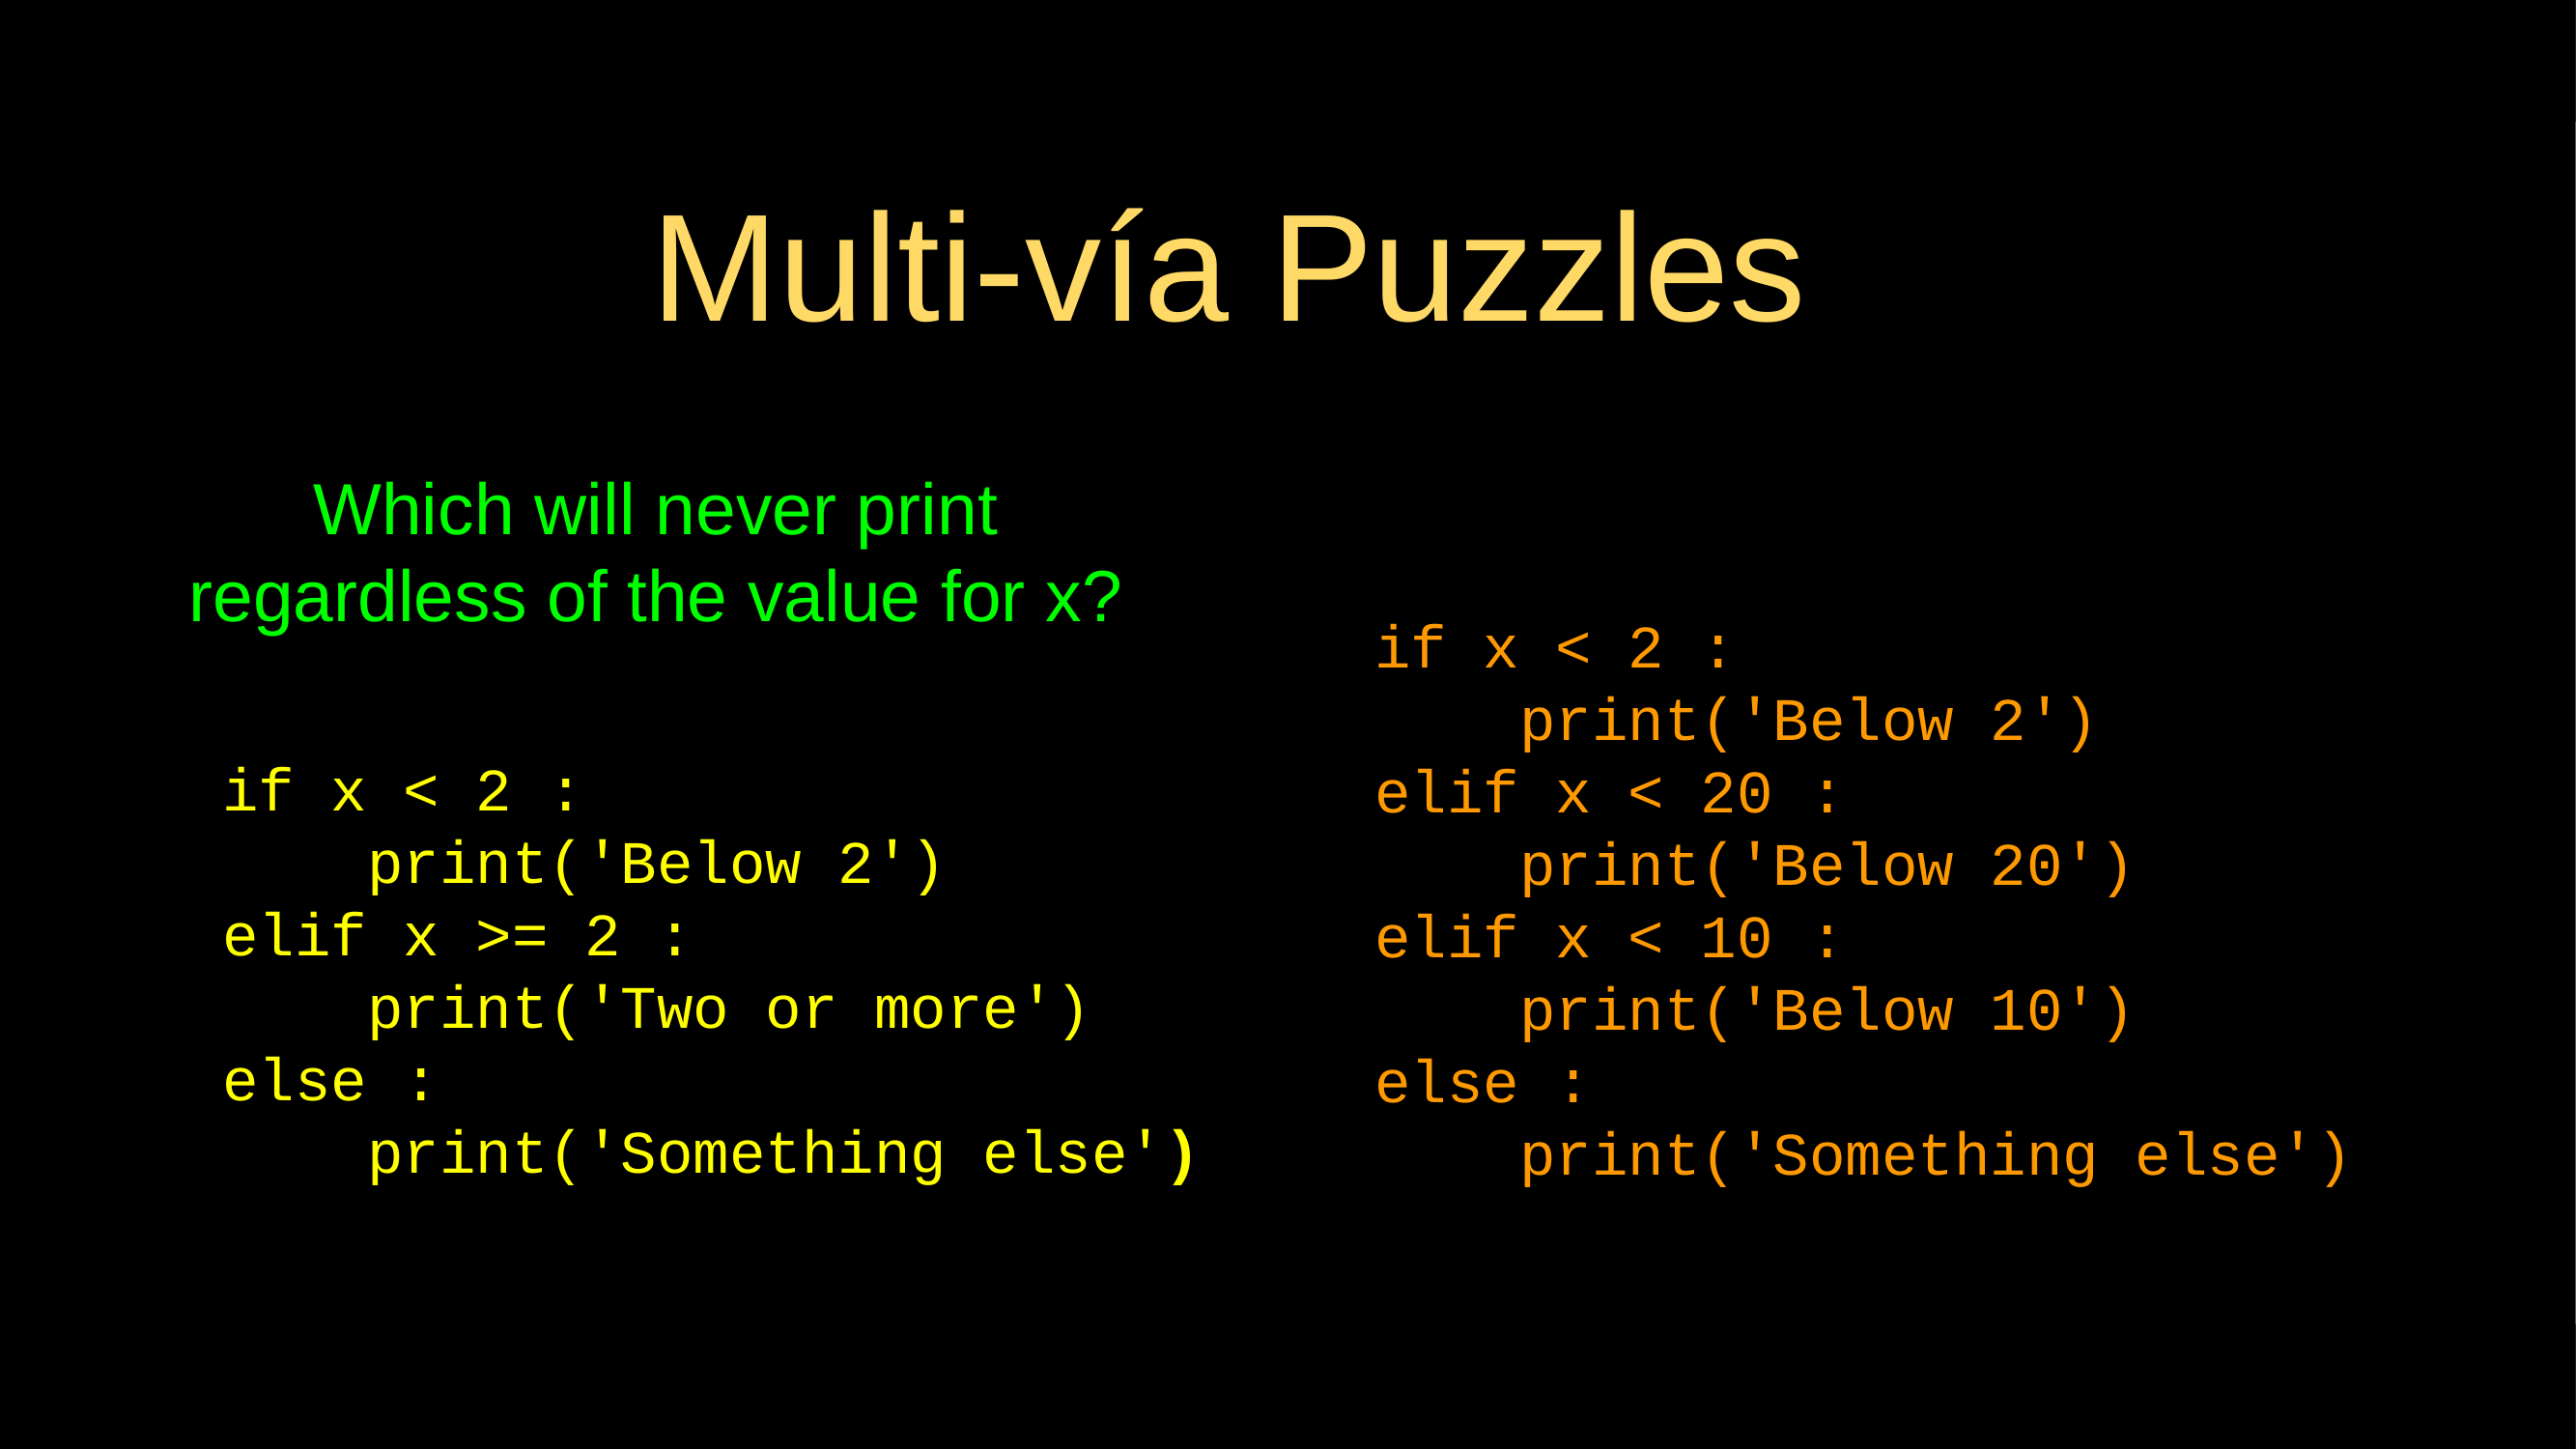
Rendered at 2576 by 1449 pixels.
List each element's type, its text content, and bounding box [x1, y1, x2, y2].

text_box if x < 2 : print('Below 2') elif x >= 2 : print('Two or more') else : print('Something else') [222, 712, 1261, 1223]
text_box Which will never print regardless of the value for x? [146, 472, 1166, 626]
text_box if x < 2 : print('Below 2') elif x < 20 : print('Below 20') elif x < 10 : print('Below 10') else : print('Something else') [1374, 577, 2391, 1218]
title Multi-vía Puzzles [183, 118, 2277, 403]
